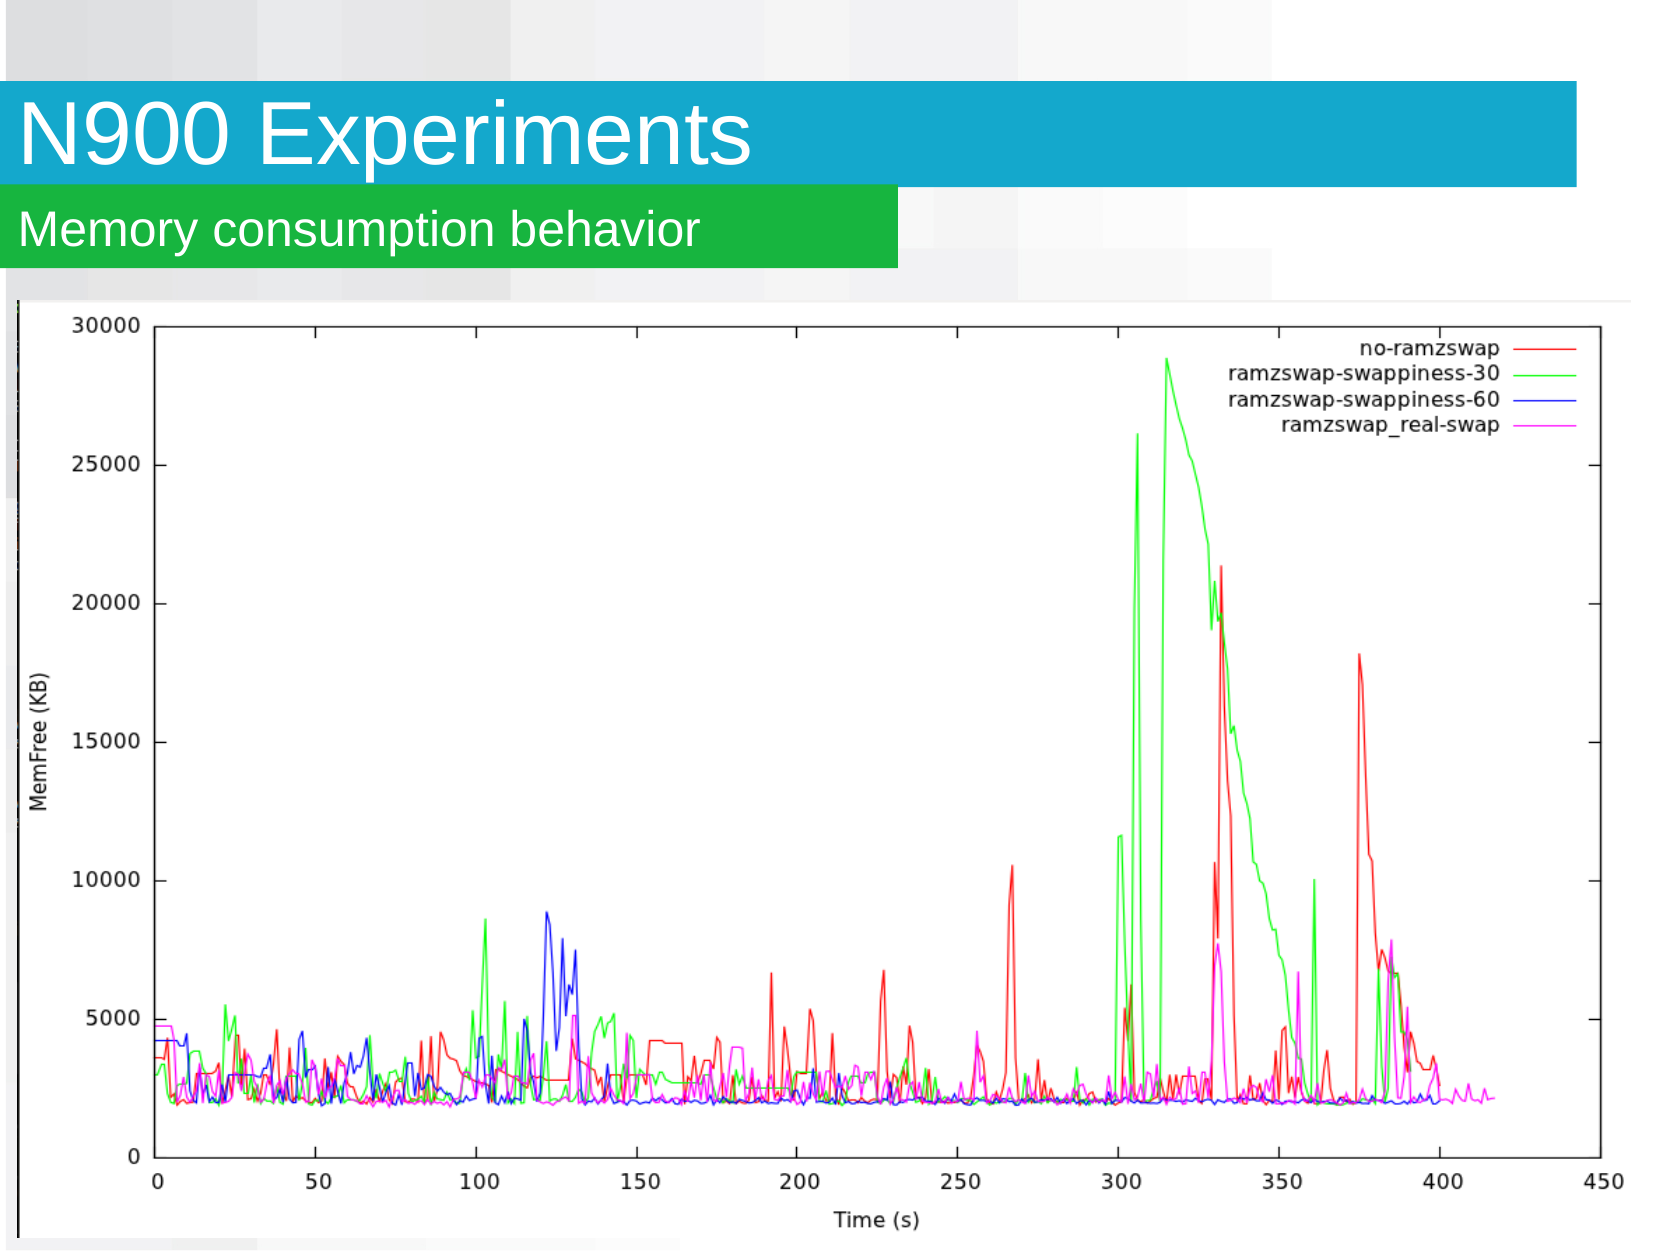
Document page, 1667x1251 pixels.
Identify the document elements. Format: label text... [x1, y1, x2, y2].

text_box Memory consumption behavior [0, 184, 898, 269]
picture [5, 0, 1667, 1251]
title N900 Experiments [0, 81, 1577, 188]
